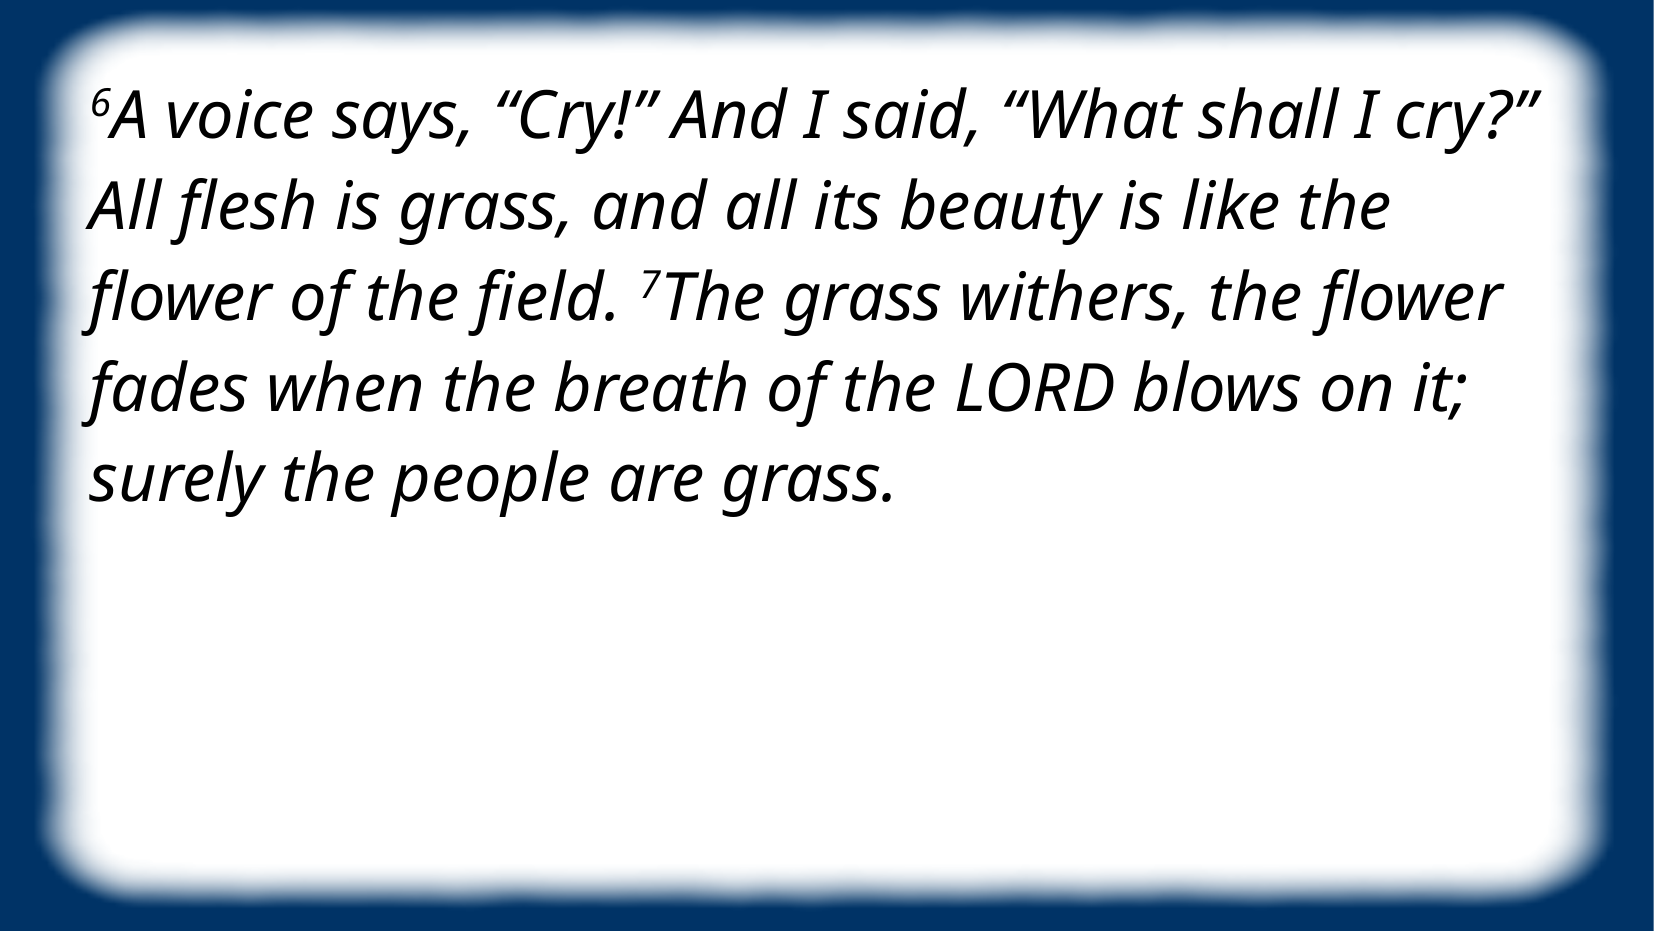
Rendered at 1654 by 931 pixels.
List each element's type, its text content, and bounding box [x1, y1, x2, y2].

text_box 6A voice says, “Cry!” And I said, “What shall I cry?” All flesh is grass, and all its beauty is like the flower of the field. 7The grass withers, the flower fades when the breath of the LORD blows on it; surely the people are grass. [75, 60, 1591, 519]
picture [0, 0, 1654, 931]
